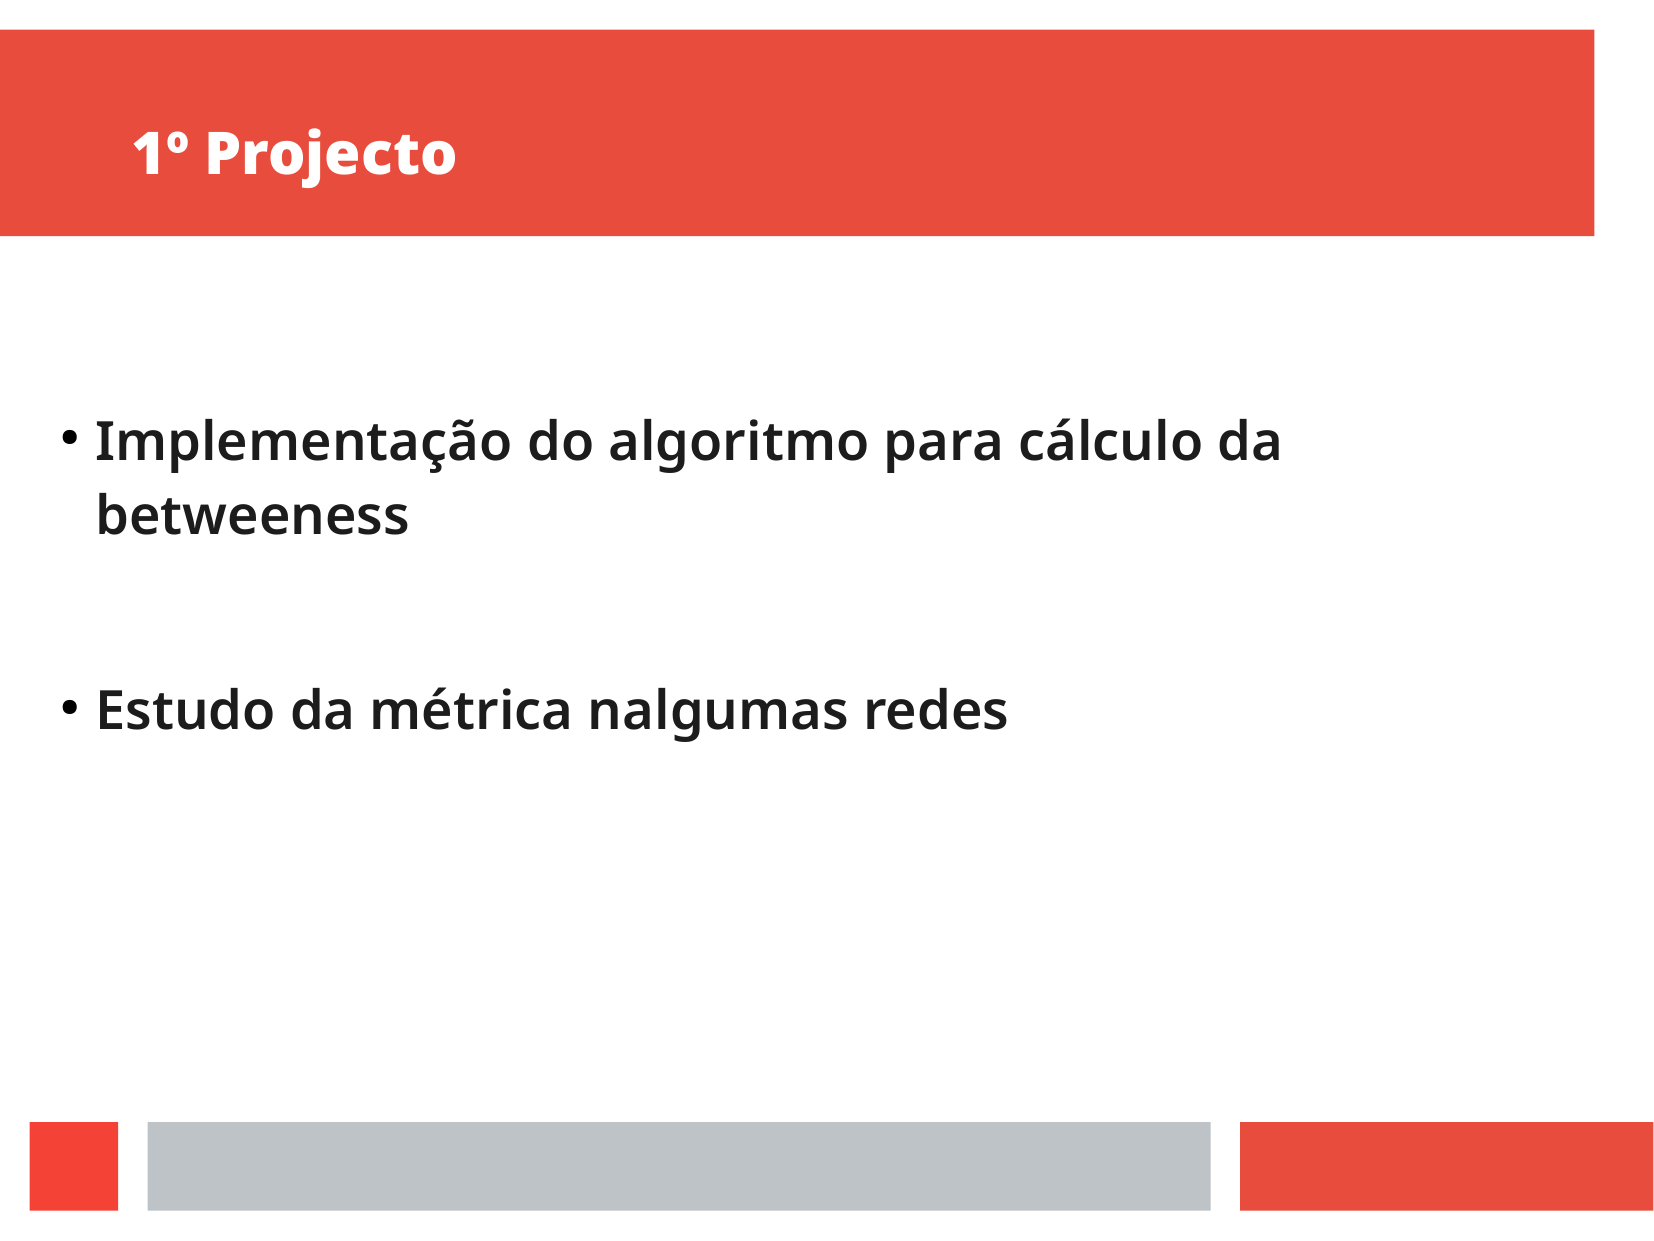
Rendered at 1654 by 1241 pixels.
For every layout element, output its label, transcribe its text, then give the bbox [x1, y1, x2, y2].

title 1º Projecto [131, 0, 1621, 193]
list Implementação do algoritmo para cálculo da betweeness Estudo da métrica nalgumas redes [60, 402, 1566, 1171]
